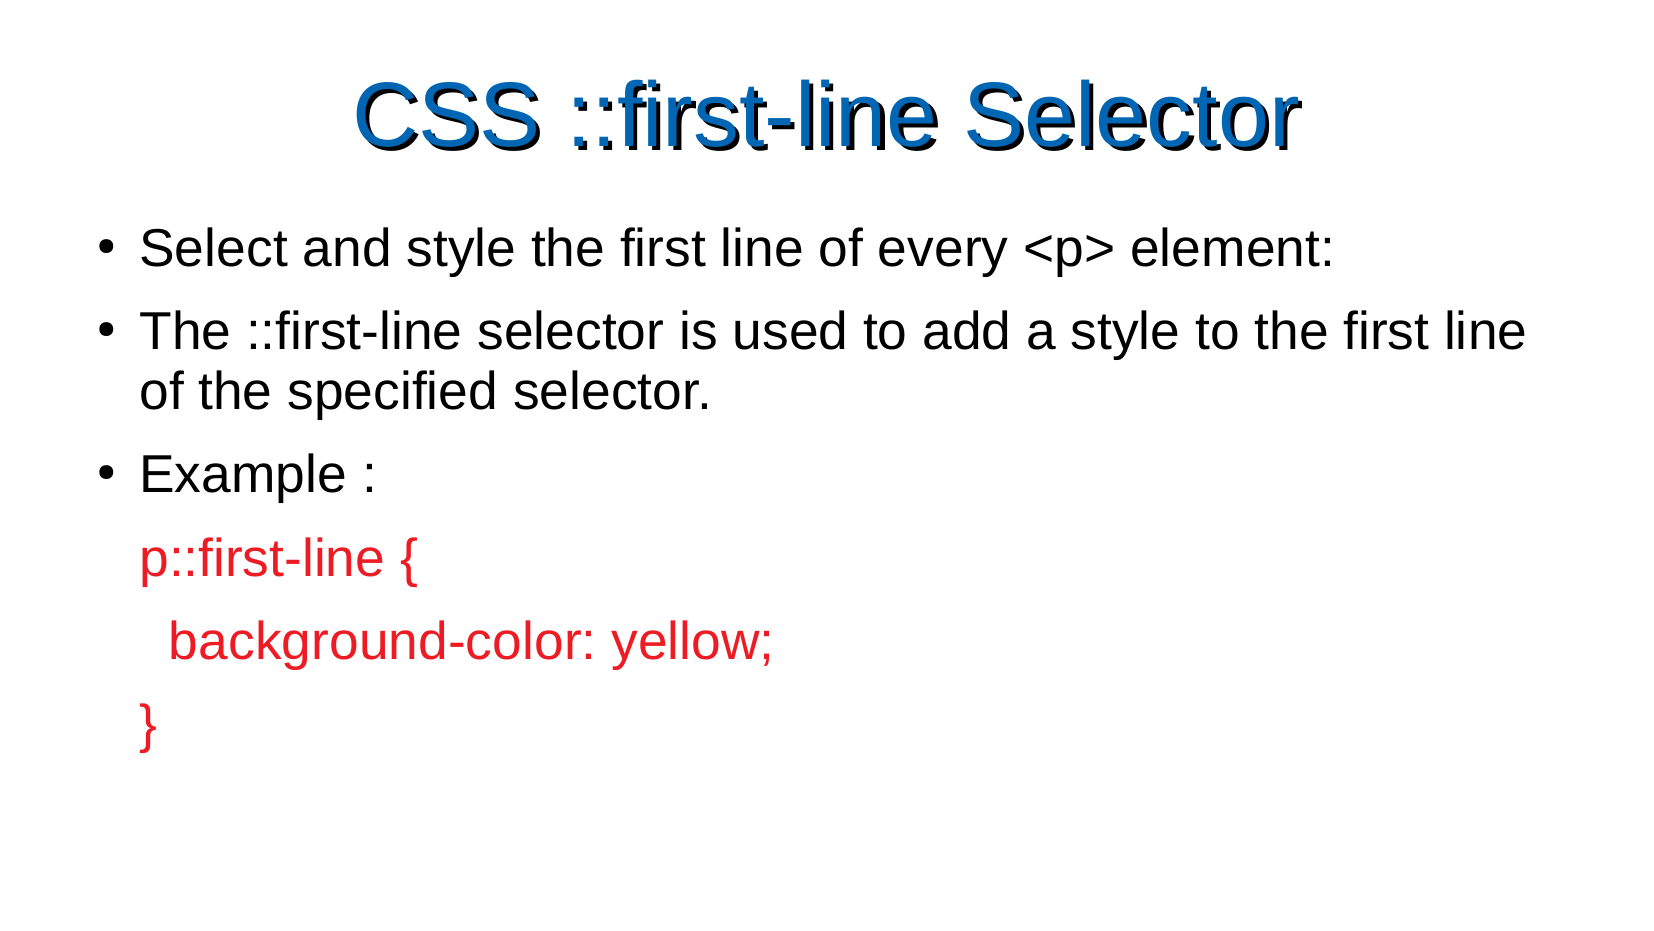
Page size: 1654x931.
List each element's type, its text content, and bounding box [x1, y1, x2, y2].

list Select and style the first line of every <p> element: The ::first-line selector is used to add a style to the first line of the specified selector. Example : p::first-line { background-color: yellow; } [82, 217, 1571, 758]
title CSS ::first-line Selector [82, 37, 1571, 193]
